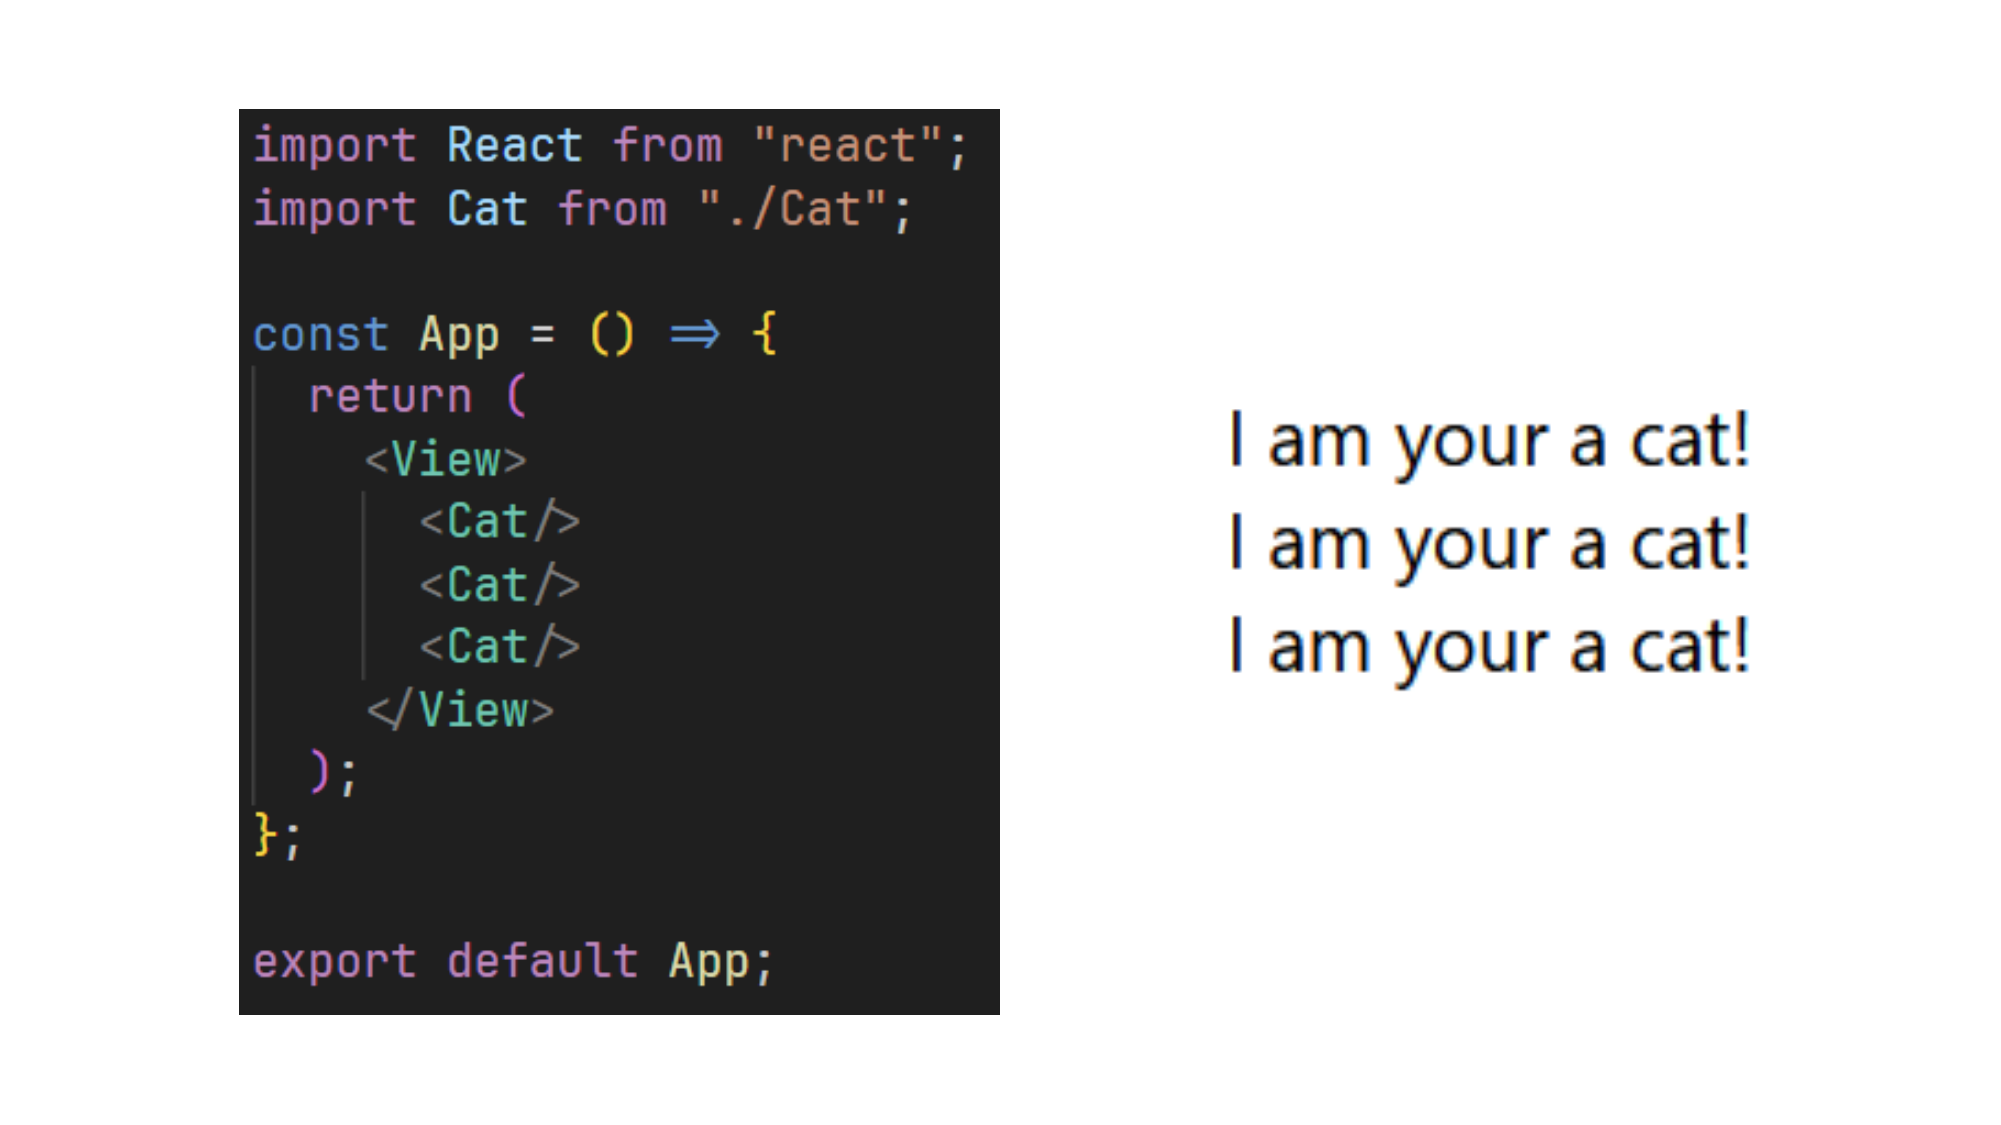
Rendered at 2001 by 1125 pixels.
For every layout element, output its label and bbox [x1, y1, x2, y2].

picture [239, 109, 1000, 1015]
picture [1231, 408, 1775, 717]
